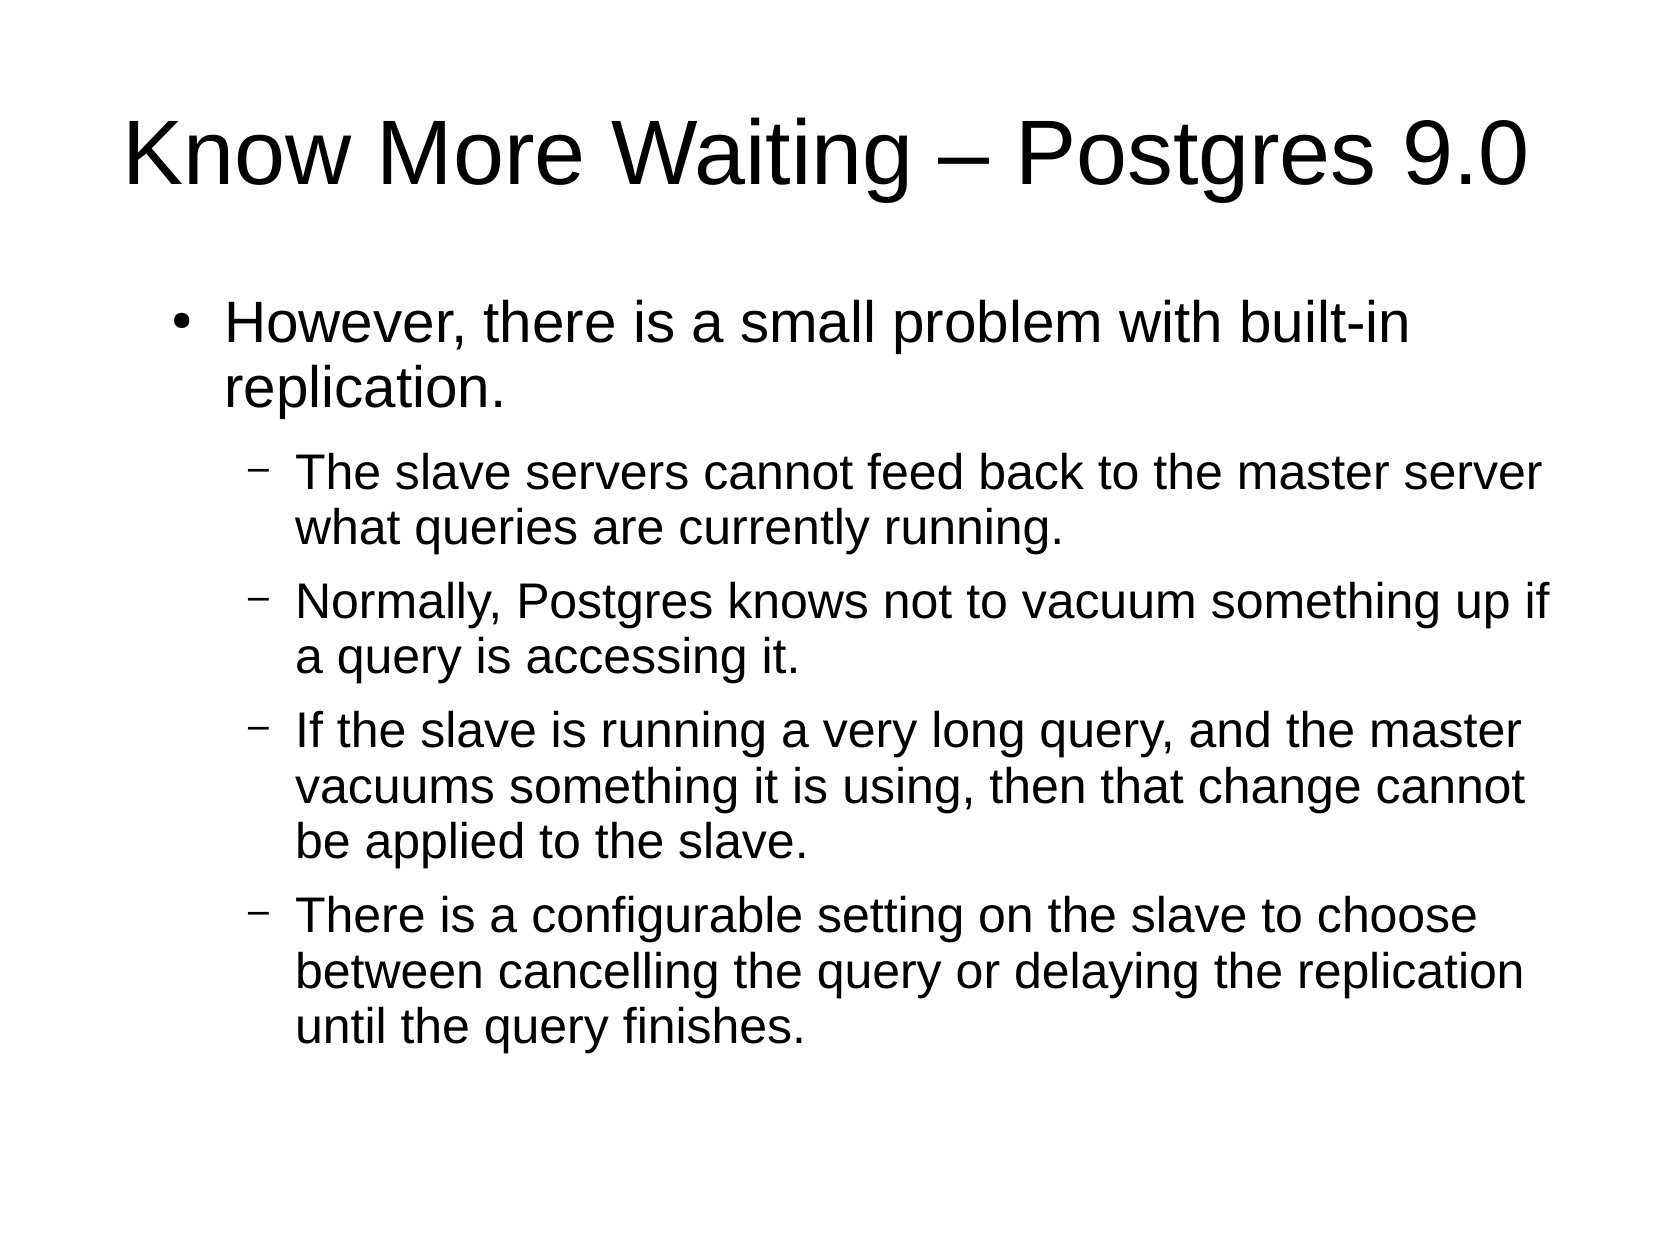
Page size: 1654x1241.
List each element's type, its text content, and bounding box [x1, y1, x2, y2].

list However, there is a small problem with built-in replication. The slave servers cannot feed back to the master server what queries are currently running. Normally, Postgres knows not to vacuum something up if a query is accessing it. If the slave is running a very long query, and the master vacuums something it is using, then that change cannot be applied to the slave. There is a configurable setting on the slave to choose between cancelling the query or delaying the replication until the query finishes. [82, 290, 1571, 1211]
title Know More Waiting – Postgres 9.0 [82, 56, 1571, 250]
